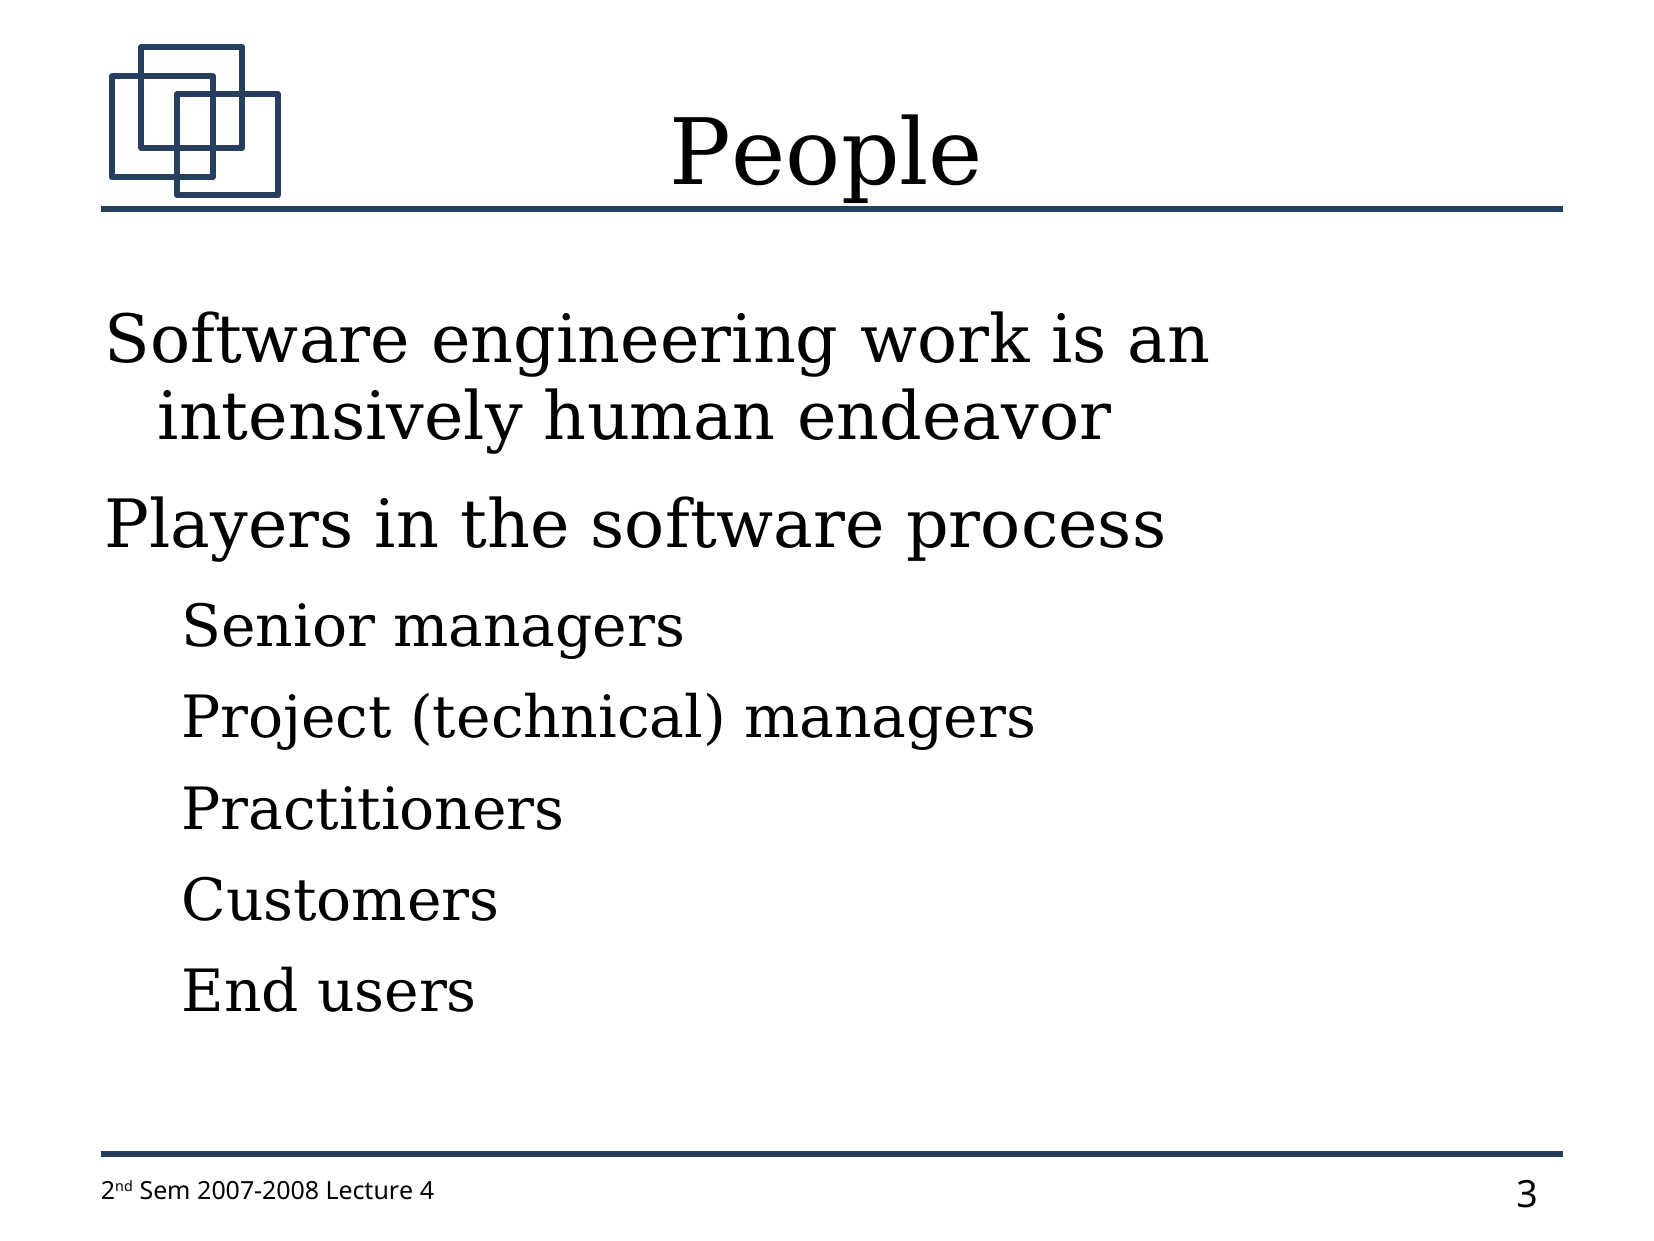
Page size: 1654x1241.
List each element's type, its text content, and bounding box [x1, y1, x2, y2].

list Software engineering work is an intensively human endeavor Players in the software process Senior managers Project (technical) managers Practitioners Customers End users [86, 300, 1576, 1119]
title People [82, 49, 1571, 257]
